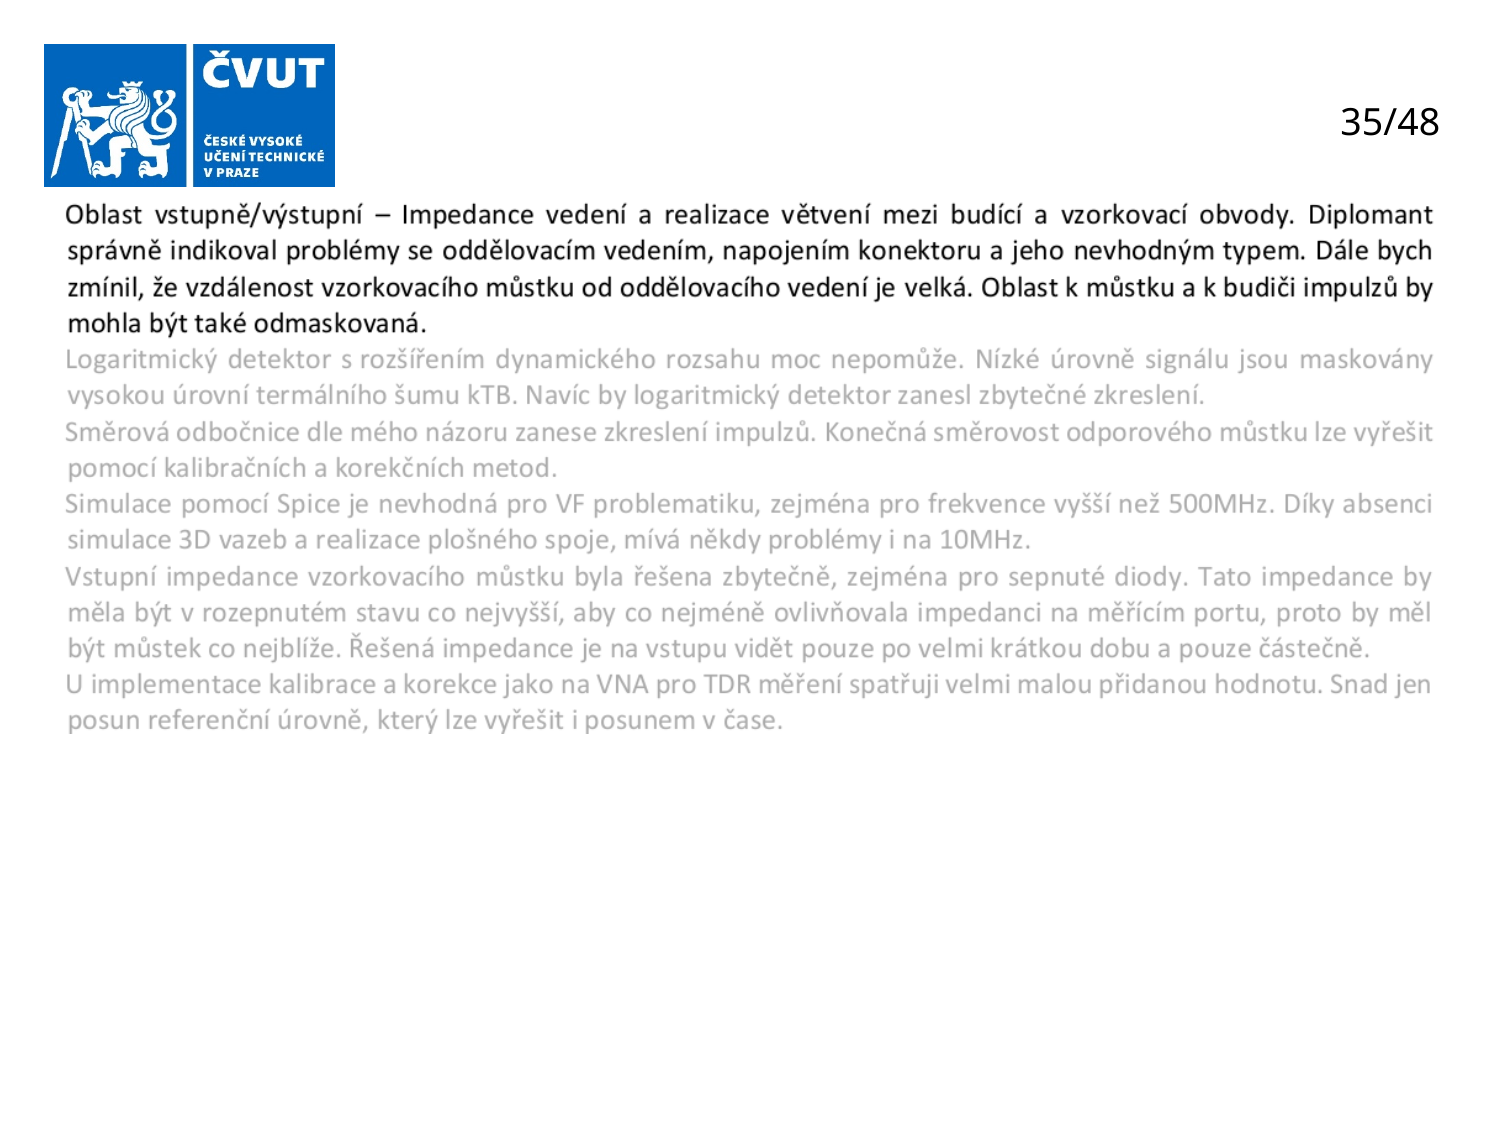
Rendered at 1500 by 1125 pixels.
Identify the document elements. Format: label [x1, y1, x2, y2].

picture [60, 194, 1441, 344]
picture [44, 44, 335, 187]
text_box [18, 344, 1489, 746]
